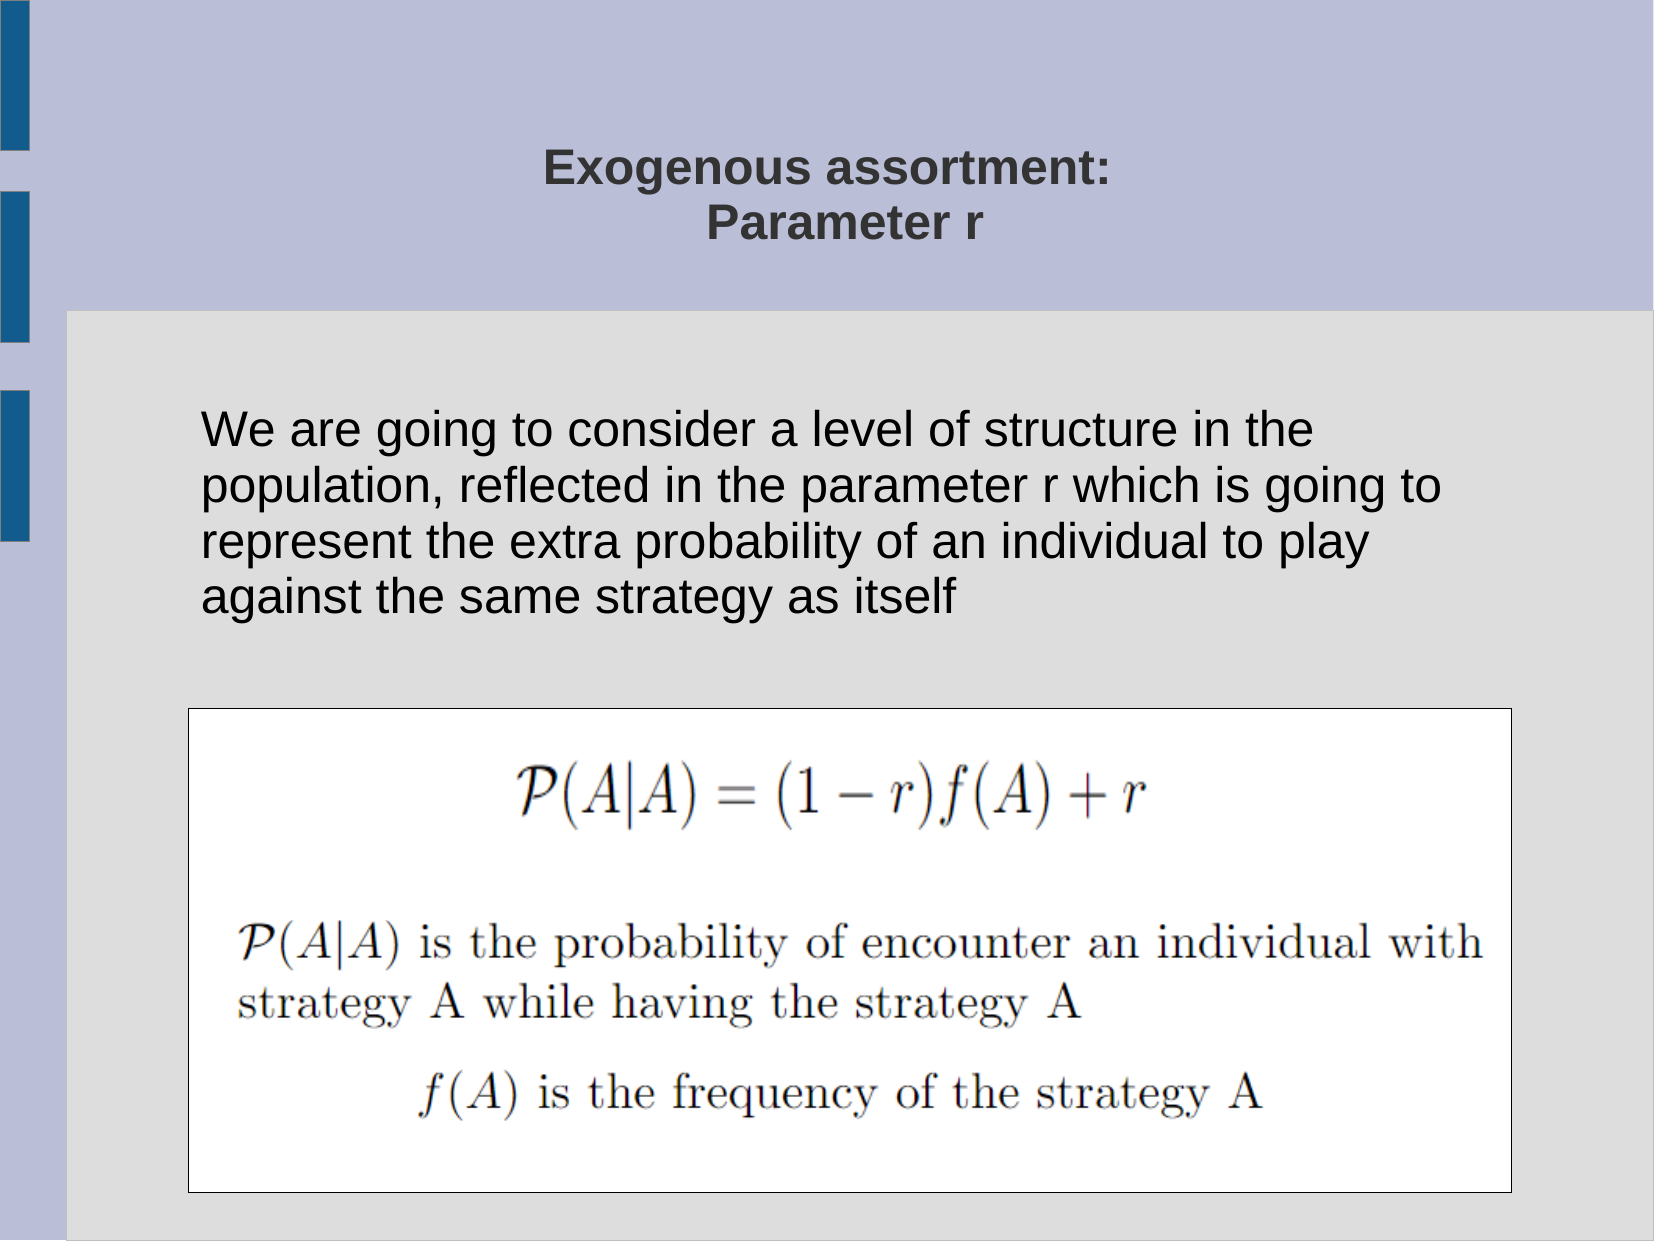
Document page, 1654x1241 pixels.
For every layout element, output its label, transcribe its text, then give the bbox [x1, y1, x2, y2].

text_box We are going to consider a level of structure in the population, reflected in the parameter r which is going to represent the extra probability of an individual to play against the same strategy as itself [200, 401, 1512, 638]
picture [408, 1062, 1276, 1132]
text_box [188, 708, 1512, 1193]
picture [236, 920, 1492, 1040]
title Exogenous assortment: Parameter r [121, 91, 1534, 299]
picture [507, 750, 1157, 839]
